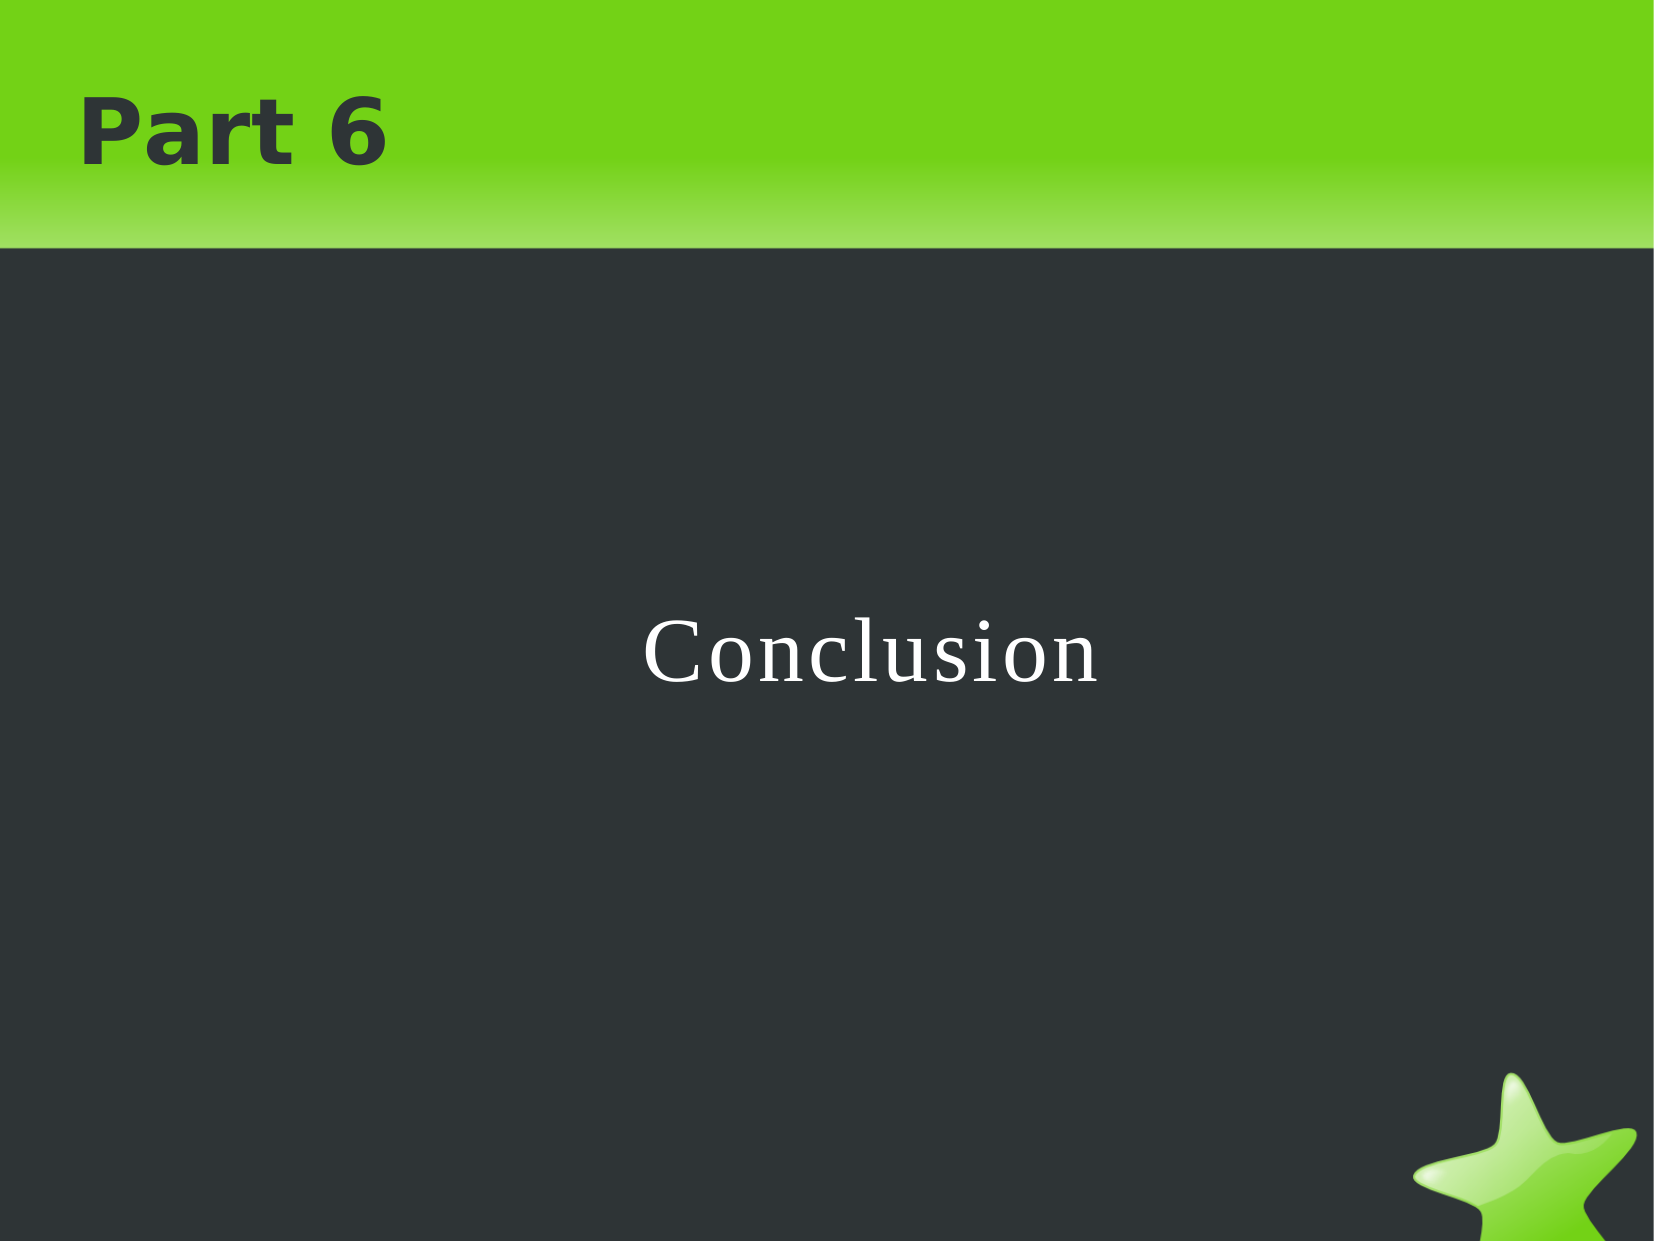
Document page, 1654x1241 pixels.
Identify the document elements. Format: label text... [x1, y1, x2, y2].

title Part 6 [76, 29, 1565, 237]
picture [0, 0, 1654, 1241]
list Conclusion [82, 600, 1571, 1109]
